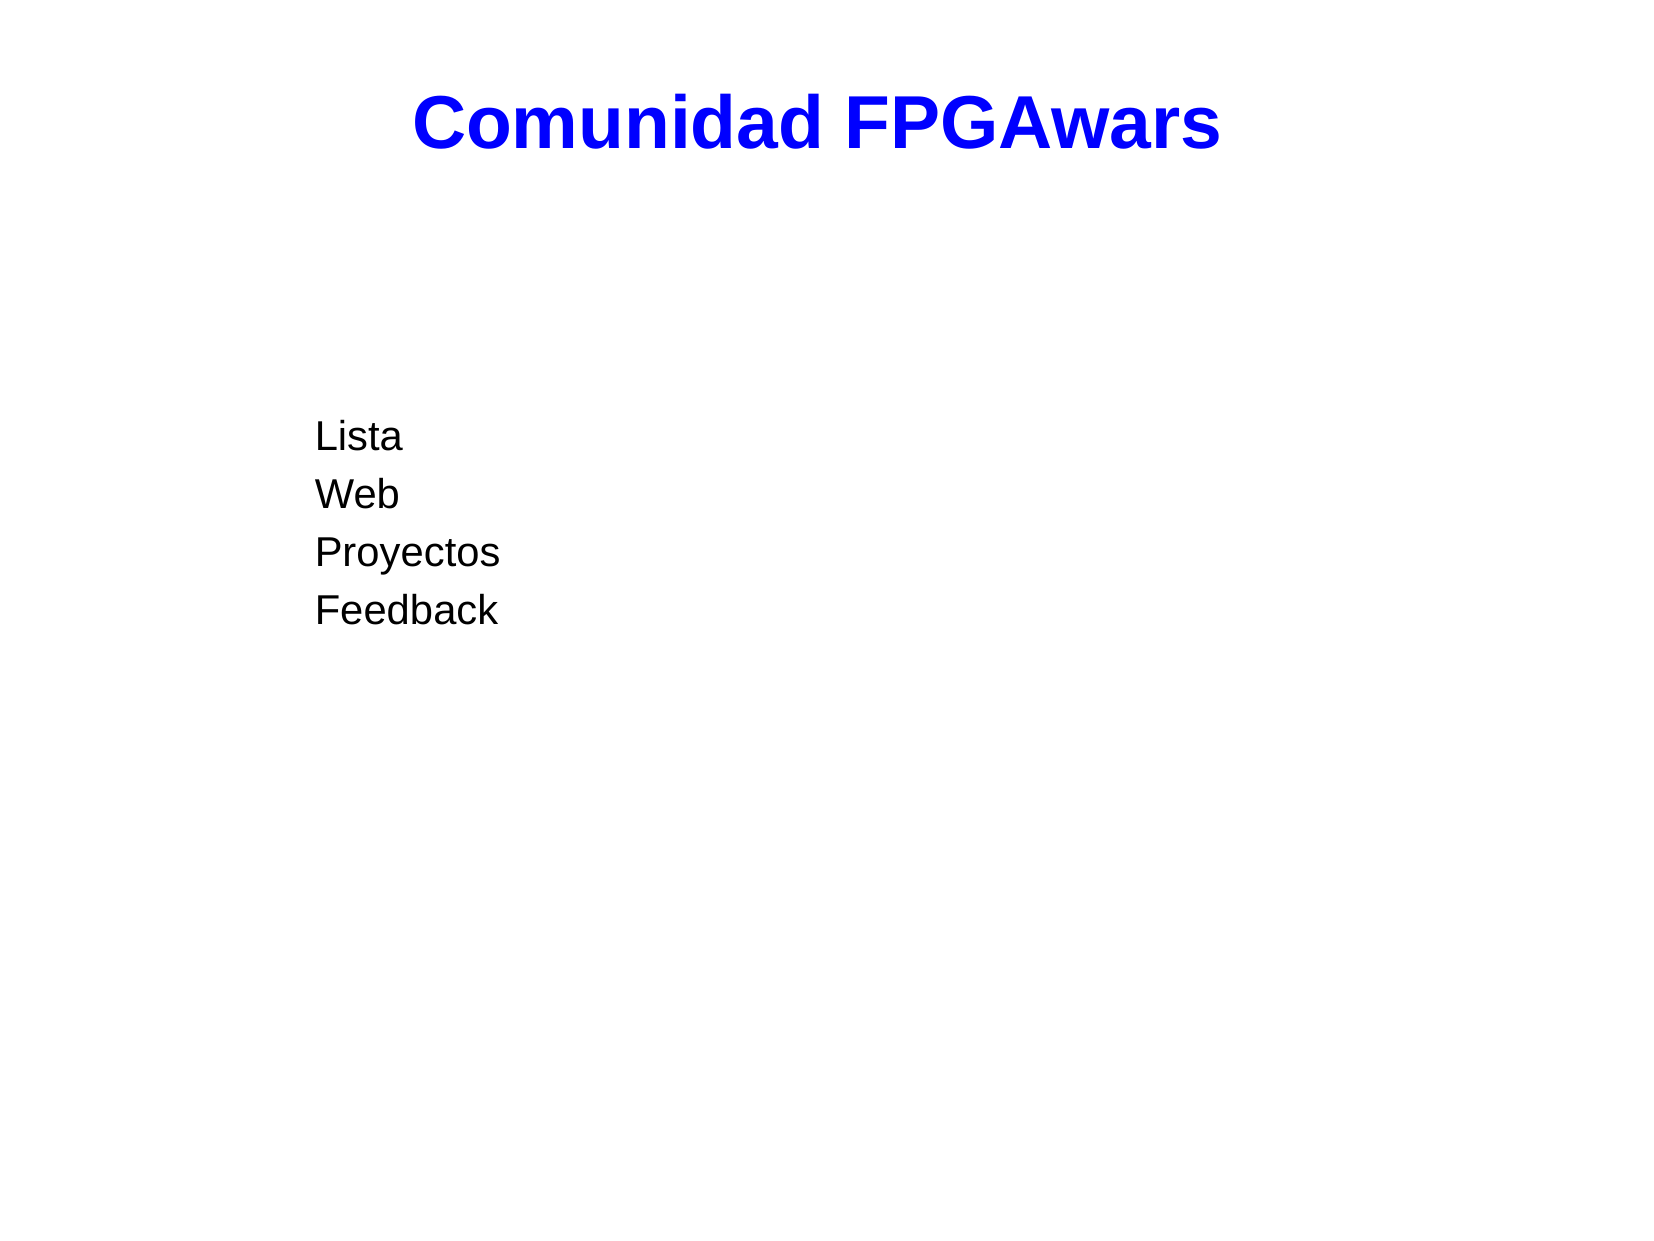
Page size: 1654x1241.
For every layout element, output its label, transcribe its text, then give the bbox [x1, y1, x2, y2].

text_box Lista Web Proyectos Feedback [300, 405, 1426, 700]
text_box Comunidad FPGAwars [90, 73, 1546, 211]
